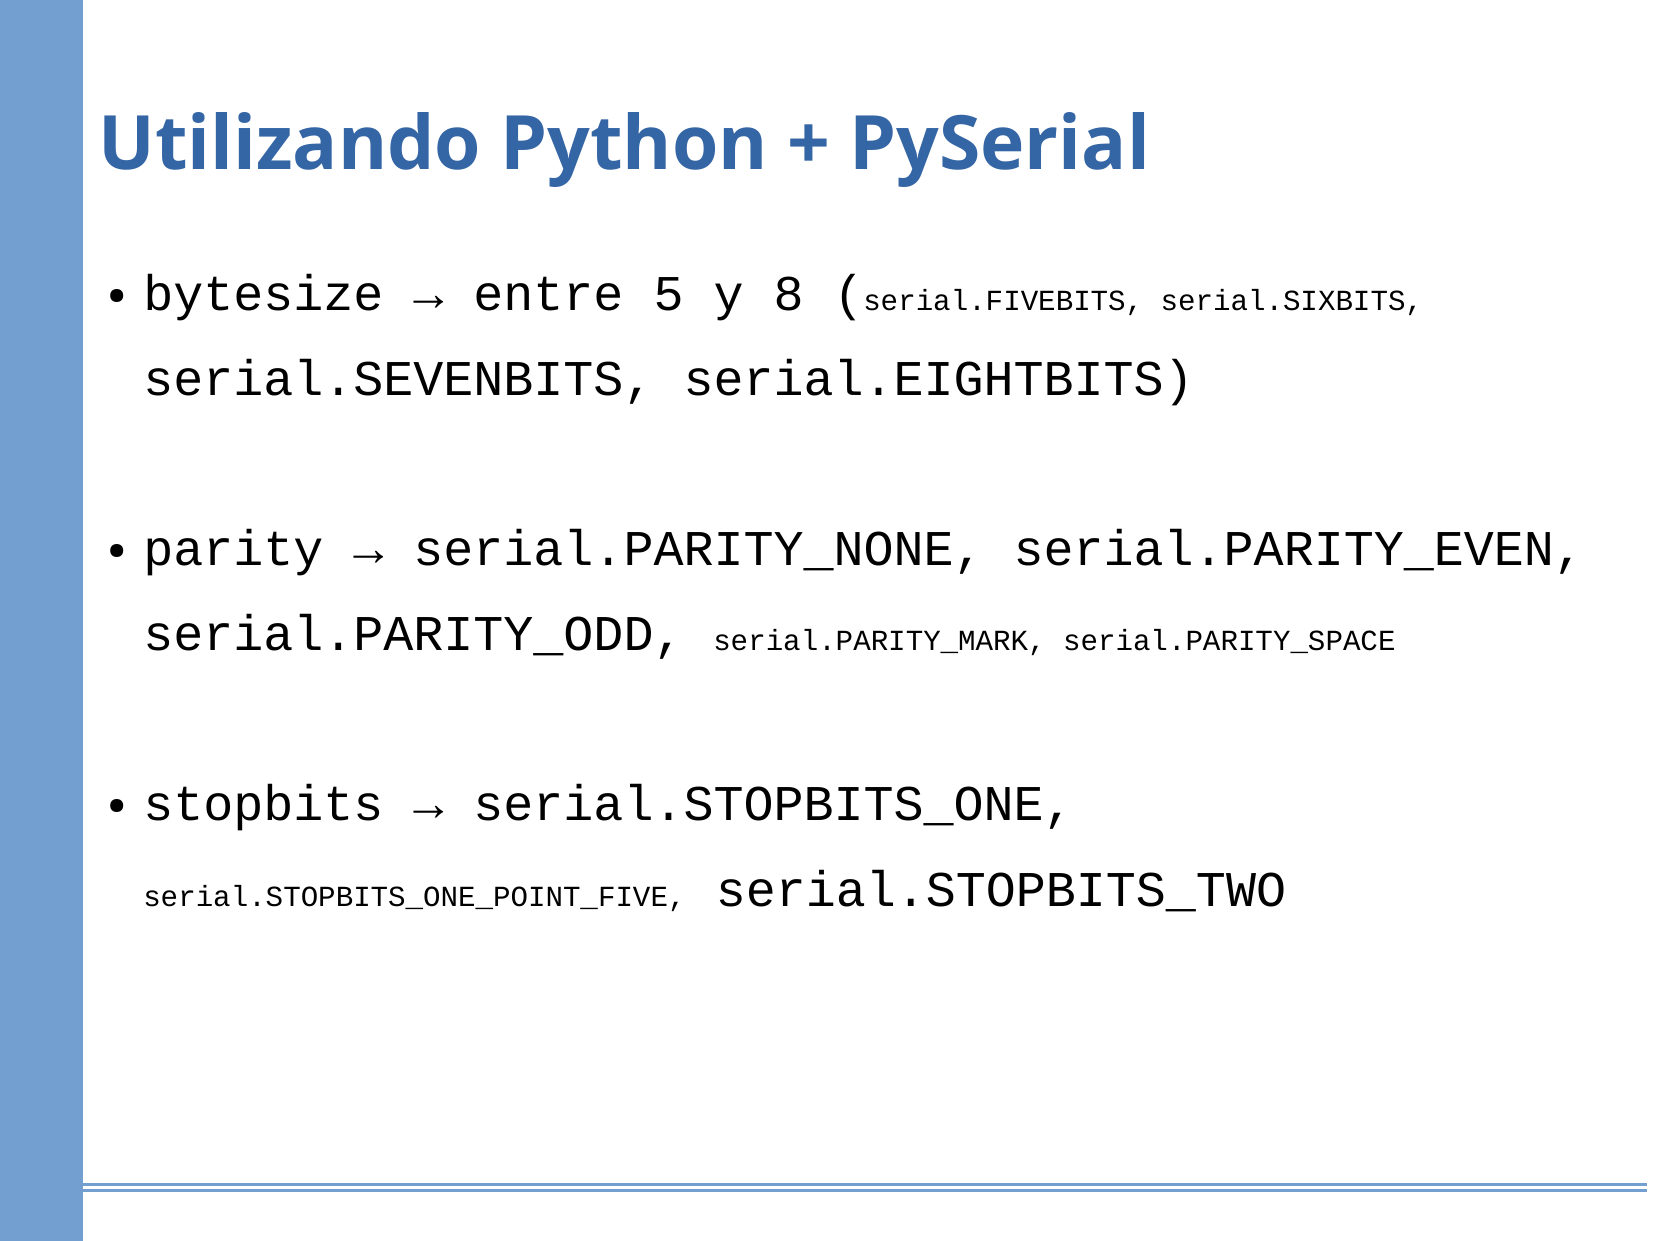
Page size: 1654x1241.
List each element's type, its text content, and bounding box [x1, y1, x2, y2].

text_box bytesize → entre 5 y 8 (serial.FIVEBITS, serial.SIXBITS, serial.SEVENBITS, serial.EIGHTBITS) parity → serial.PARITY_NONE, serial.PARITY_EVEN, serial.PARITY_ODD, serial.PARITY_MARK, serial.PARITY_SPACE stopbits → serial.STOPBITS_ONE, serial.STOPBITS_ONE_POINT_FIVE, serial.STOPBITS_TWO [93, 232, 1636, 989]
text_box Utilizando Python + PySerial [83, 30, 1641, 134]
